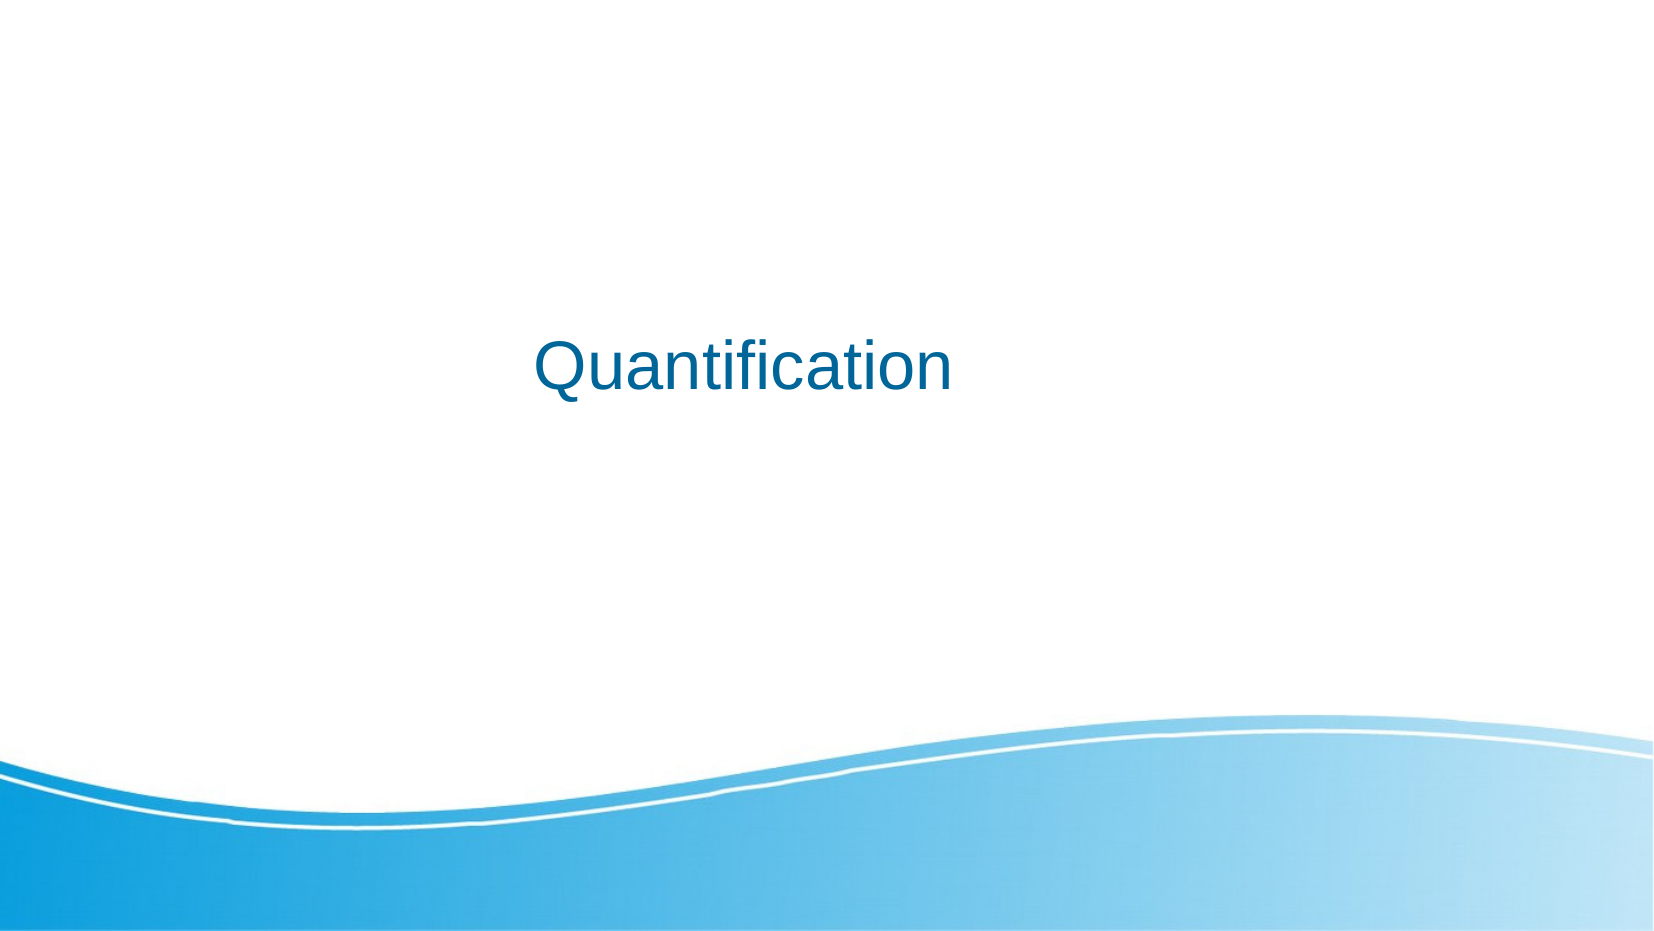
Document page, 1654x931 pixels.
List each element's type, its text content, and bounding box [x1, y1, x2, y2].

title Quantification [0, 288, 1489, 444]
picture [0, 714, 1654, 931]
